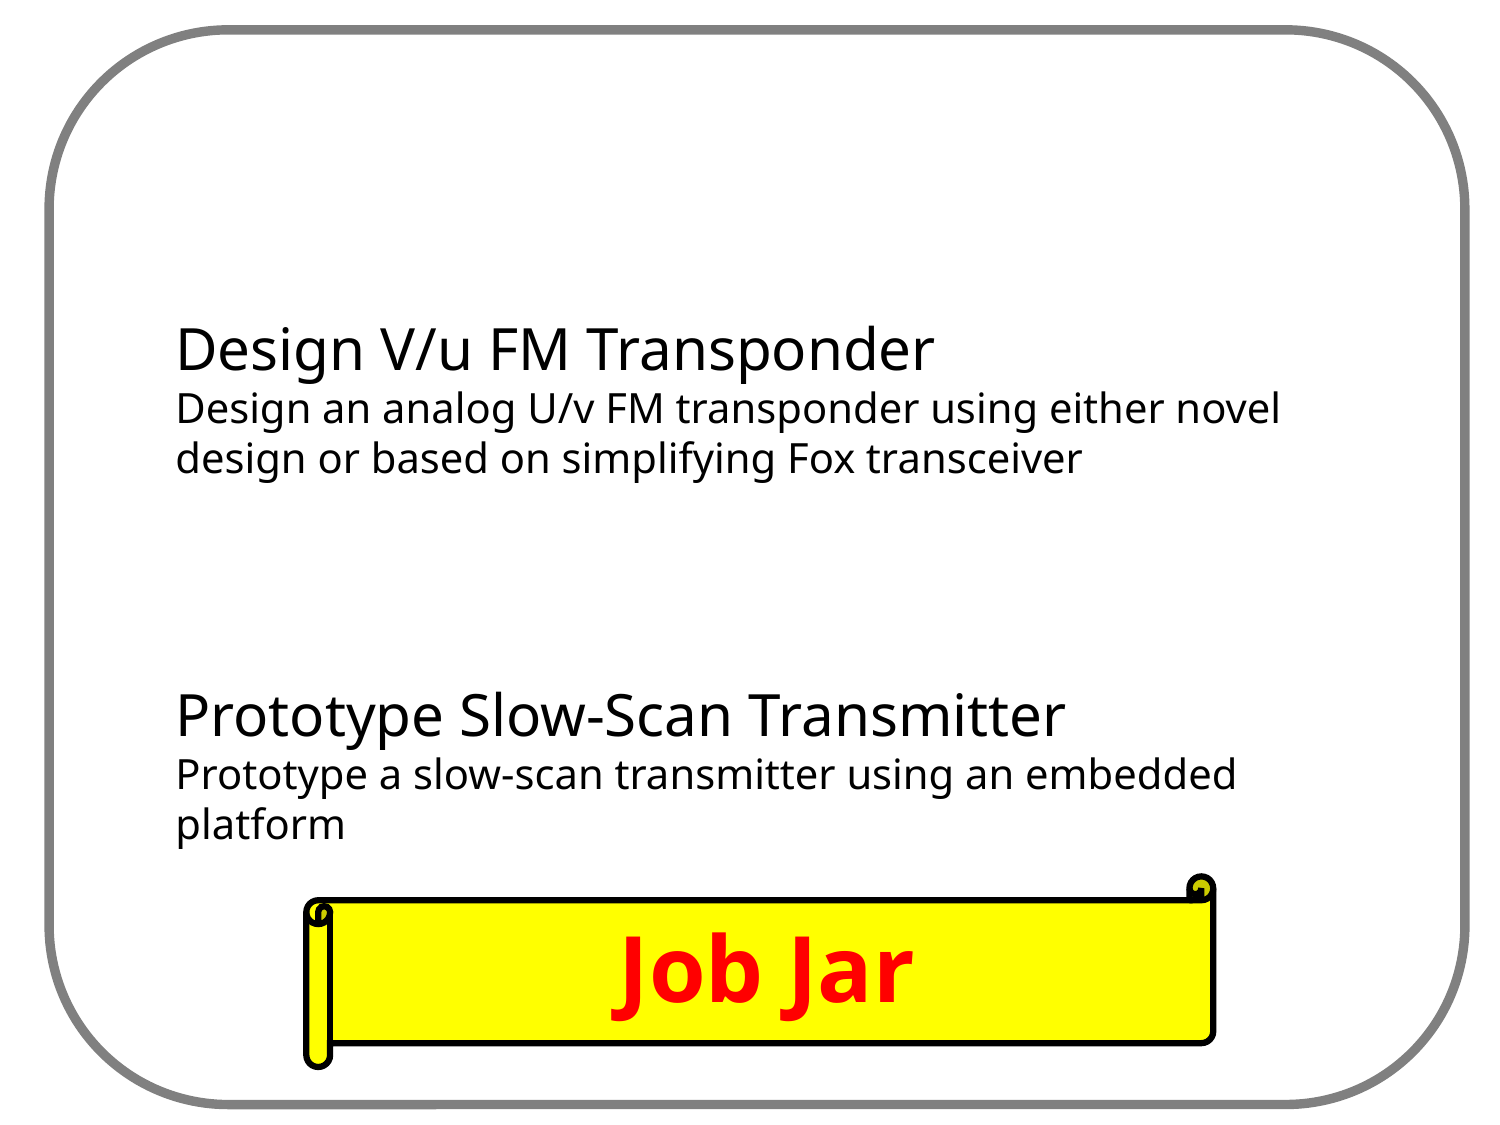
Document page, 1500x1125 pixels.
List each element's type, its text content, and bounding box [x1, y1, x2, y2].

text_box Prototype Slow-Scan Transmitter Prototype a slow-scan transmitter using an embedded platform [160, 670, 1360, 856]
text_box Design V/u FM Transponder Design an analog U/v FM transponder using either novel design or based on simplifying Fox transceiver [160, 304, 1360, 490]
text_box Job Jar [260, 903, 1273, 1028]
text_box [310, 876, 1214, 903]
text_box [306, 1028, 1214, 1068]
